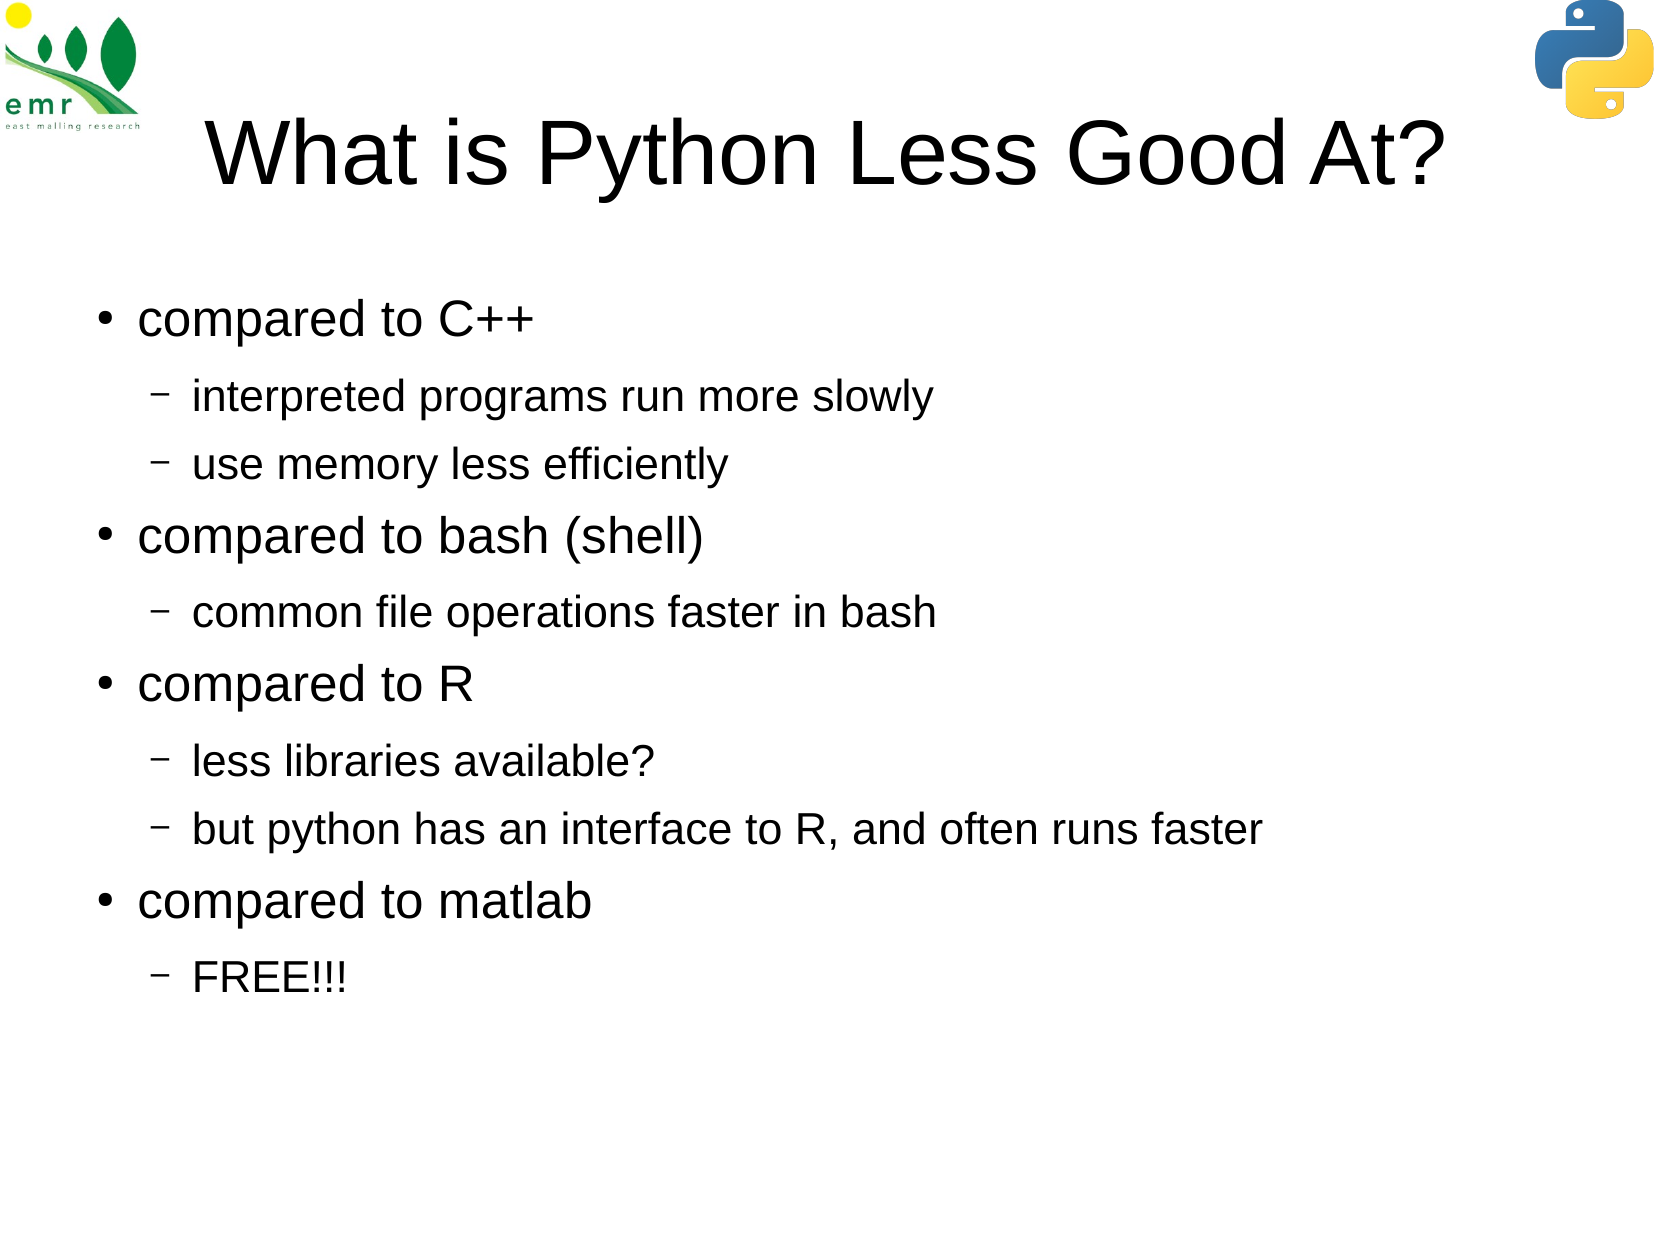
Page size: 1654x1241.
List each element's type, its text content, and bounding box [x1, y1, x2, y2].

picture [0, 0, 142, 133]
list compared to C++ interpreted programs run more slowly use memory less efficiently compared to bash (shell) common file operations faster in bash compared to R less libraries available? but python has an interface to R, and often runs faster compared to matlab FREE!!! [82, 290, 1571, 1010]
picture [1535, 0, 1654, 119]
title What is Python Less Good At? [82, 49, 1571, 257]
